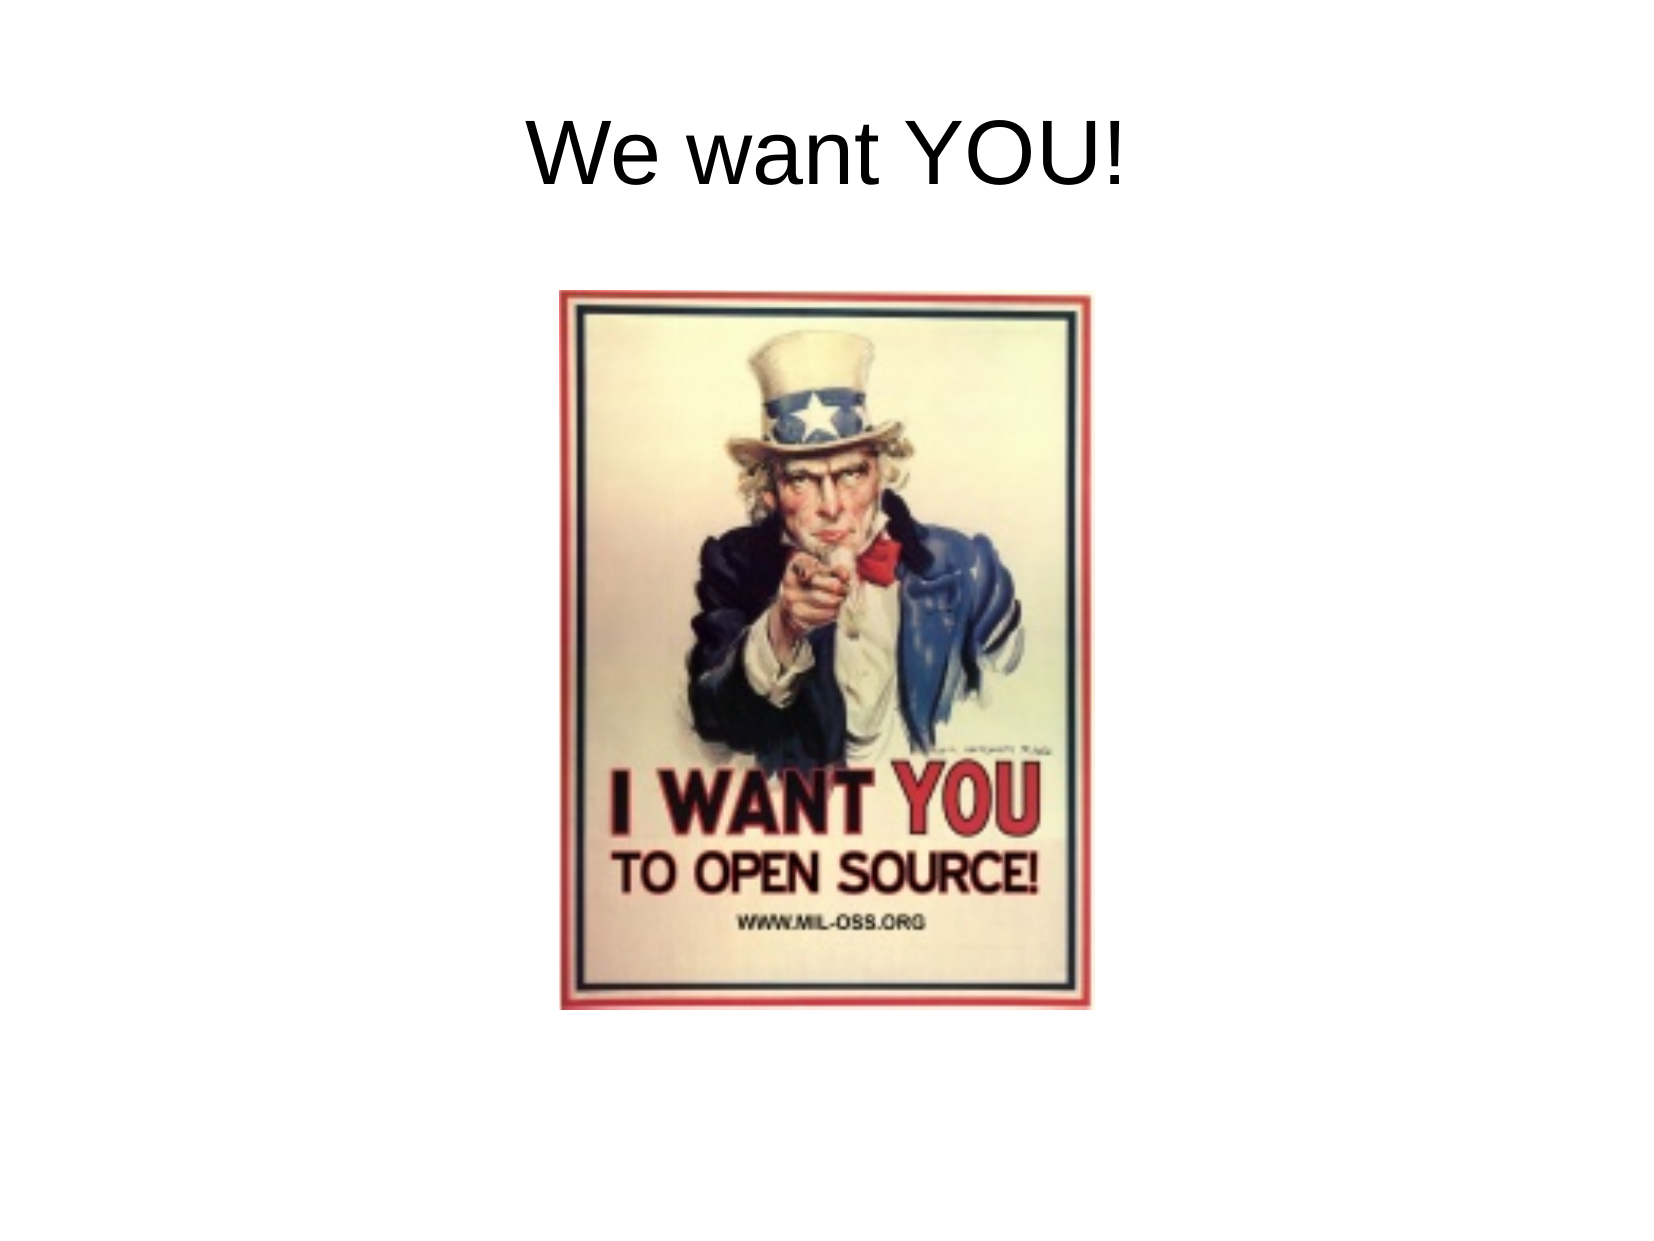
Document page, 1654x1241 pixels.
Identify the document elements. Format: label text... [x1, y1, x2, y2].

title We want YOU! [82, 49, 1571, 257]
picture [559, 290, 1095, 1010]
